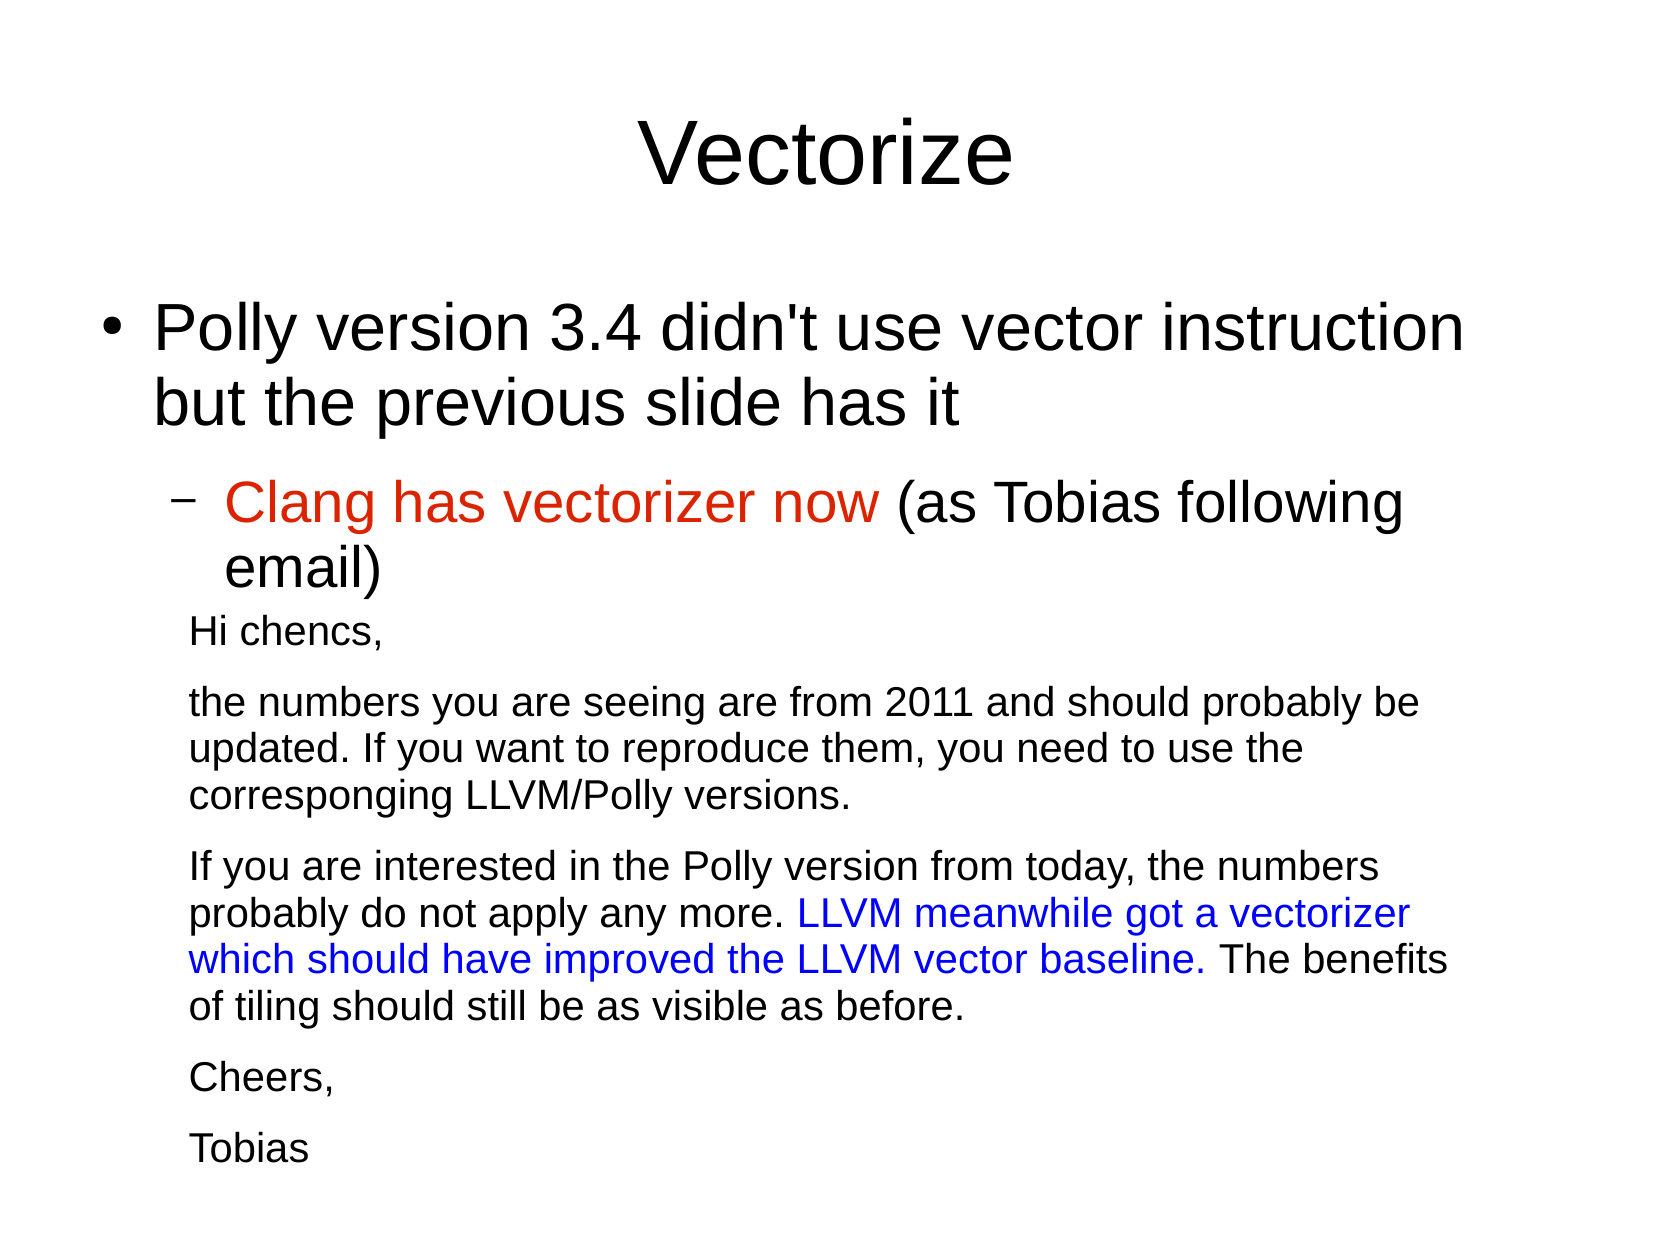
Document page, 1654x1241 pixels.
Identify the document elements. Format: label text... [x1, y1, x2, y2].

text_box Hi chencs, the numbers you are seeing are from 2011 and should probably be updated. If you want to reproduce them, you need to use the corresponging LLVM/Polly versions. If you are interested in the Polly version from today, the numbers probably do not apply any more. LLVM meanwhile got a vectorizer which should have improved the LLVM vector baseline. The benefits of tiling should still be as visible as before. Cheers, Tobias [173, 600, 1501, 1179]
title Vectorize [82, 49, 1571, 257]
list Polly version 3.4 didn't use vector instruction but the previous slide has it Clang has vectorizer now (as Tobias following email) [82, 290, 1538, 1010]
